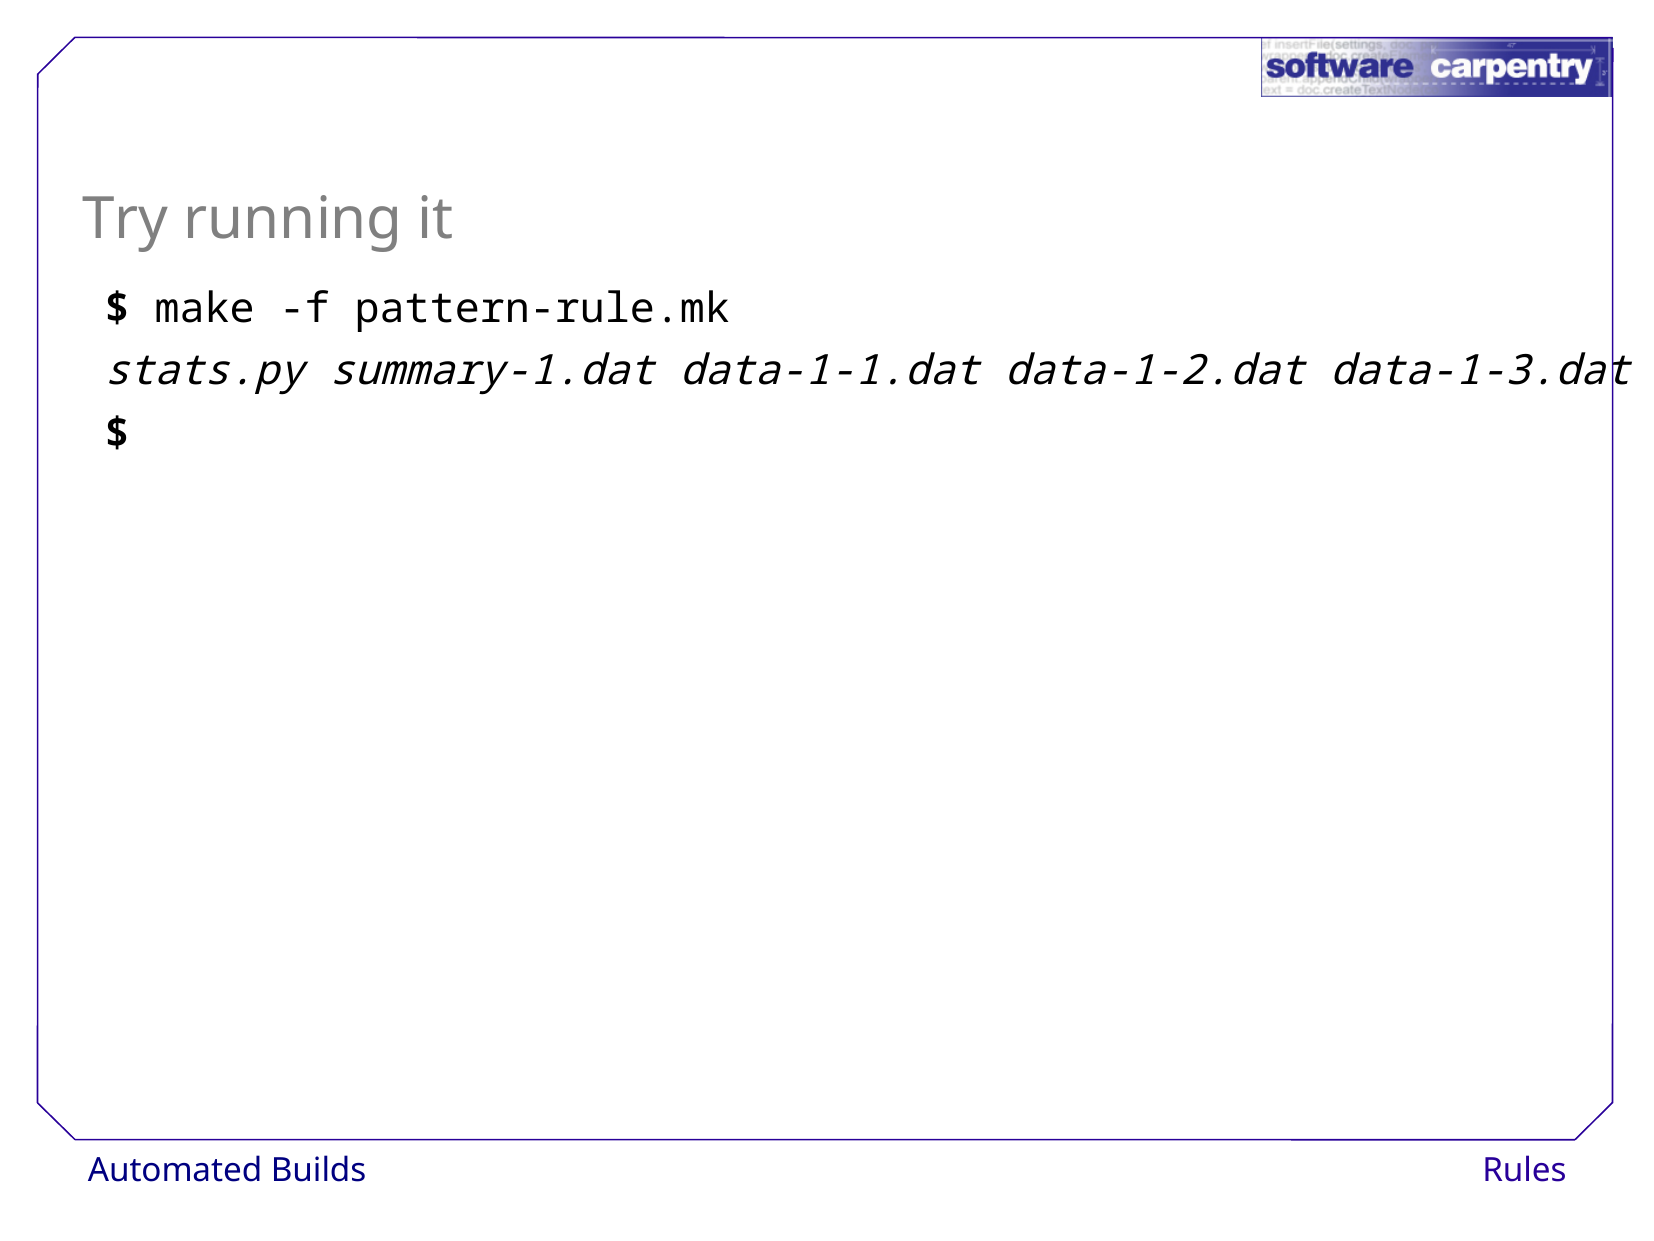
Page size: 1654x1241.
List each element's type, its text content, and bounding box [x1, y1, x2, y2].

text_box $ make -f pattern-rule.mk stats.py summary-1.dat data-1-1.dat data-1-2.dat data-1-3.dat $ [89, 260, 1564, 469]
picture [1261, 39, 1613, 97]
text_box Try running it [67, 138, 619, 259]
